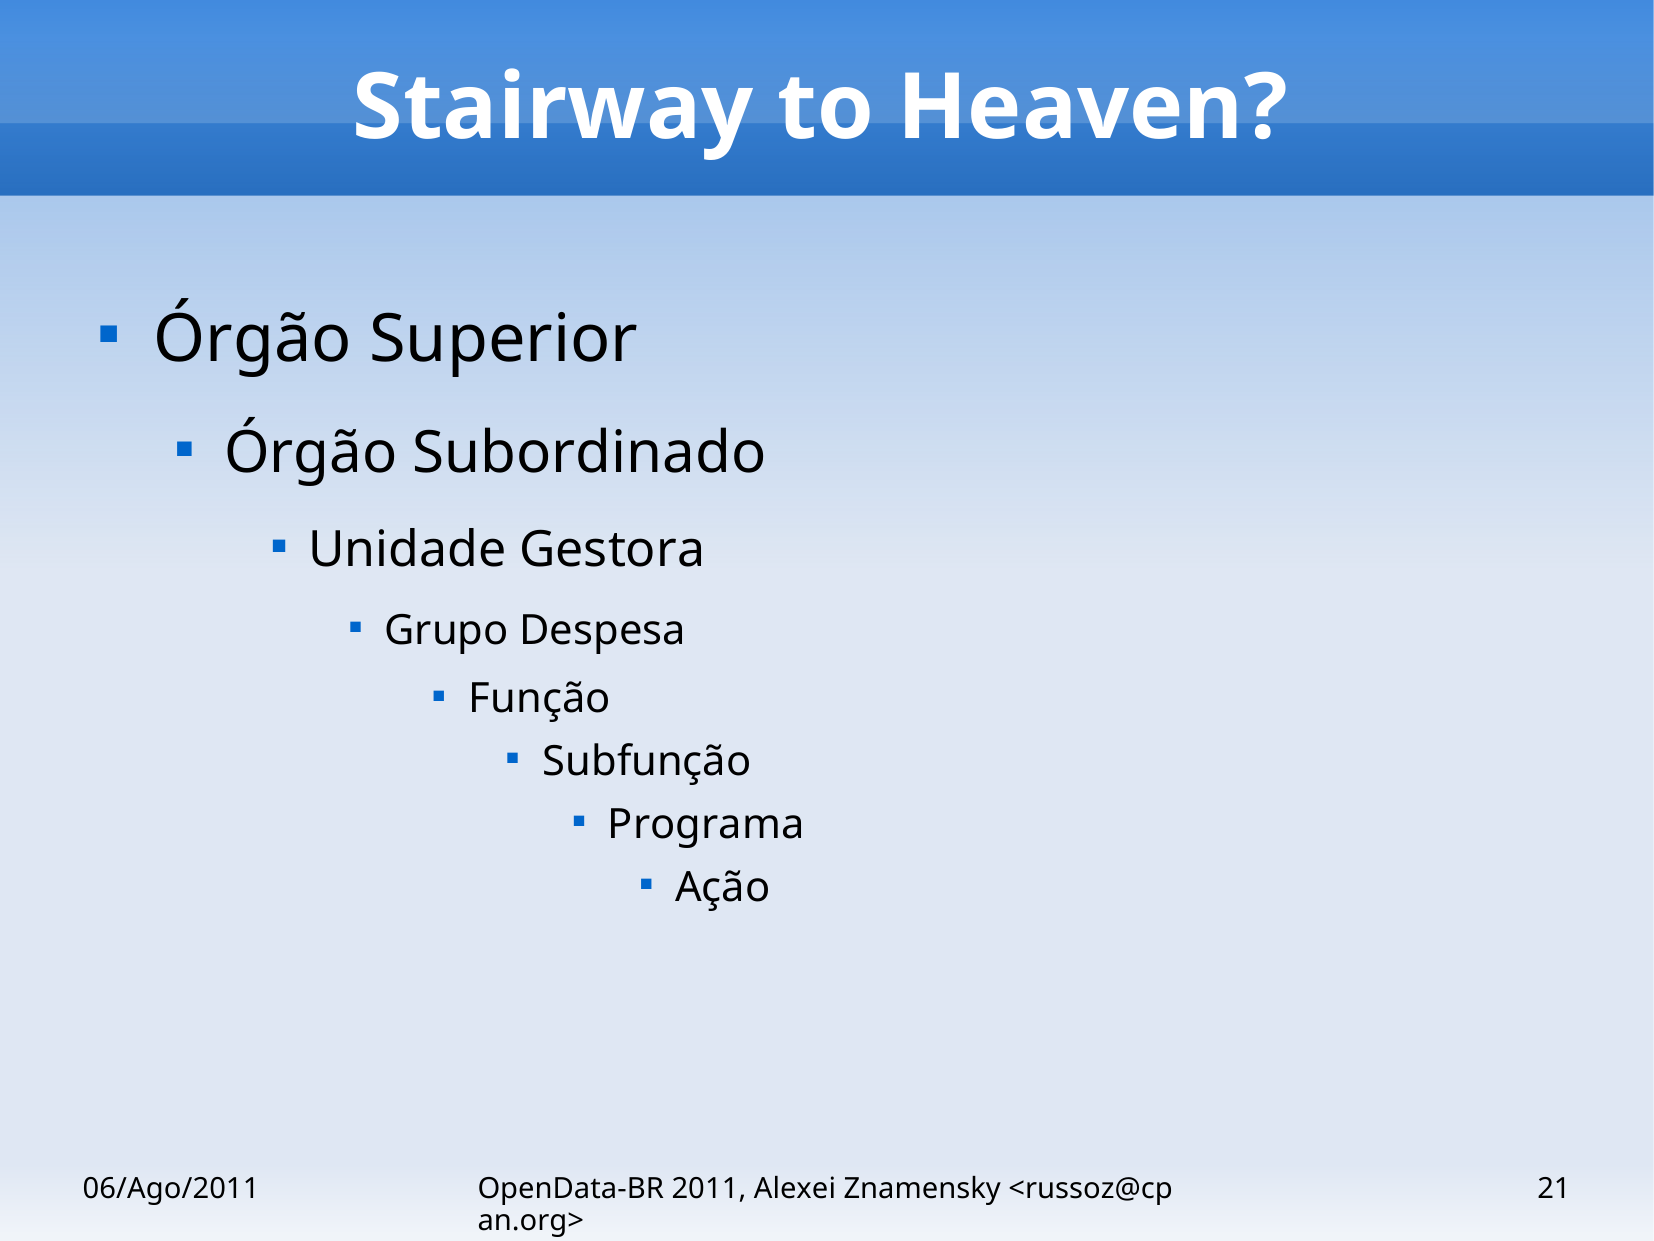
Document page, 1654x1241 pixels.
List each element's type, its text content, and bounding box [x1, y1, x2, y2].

picture [0, 0, 1654, 1241]
title Stairway to Heaven? [76, 0, 1565, 208]
list Órgão Superior Órgão Subordinado Unidade Gestora Grupo Despesa Função Subfunção Programa Ação [82, 290, 1571, 1094]
